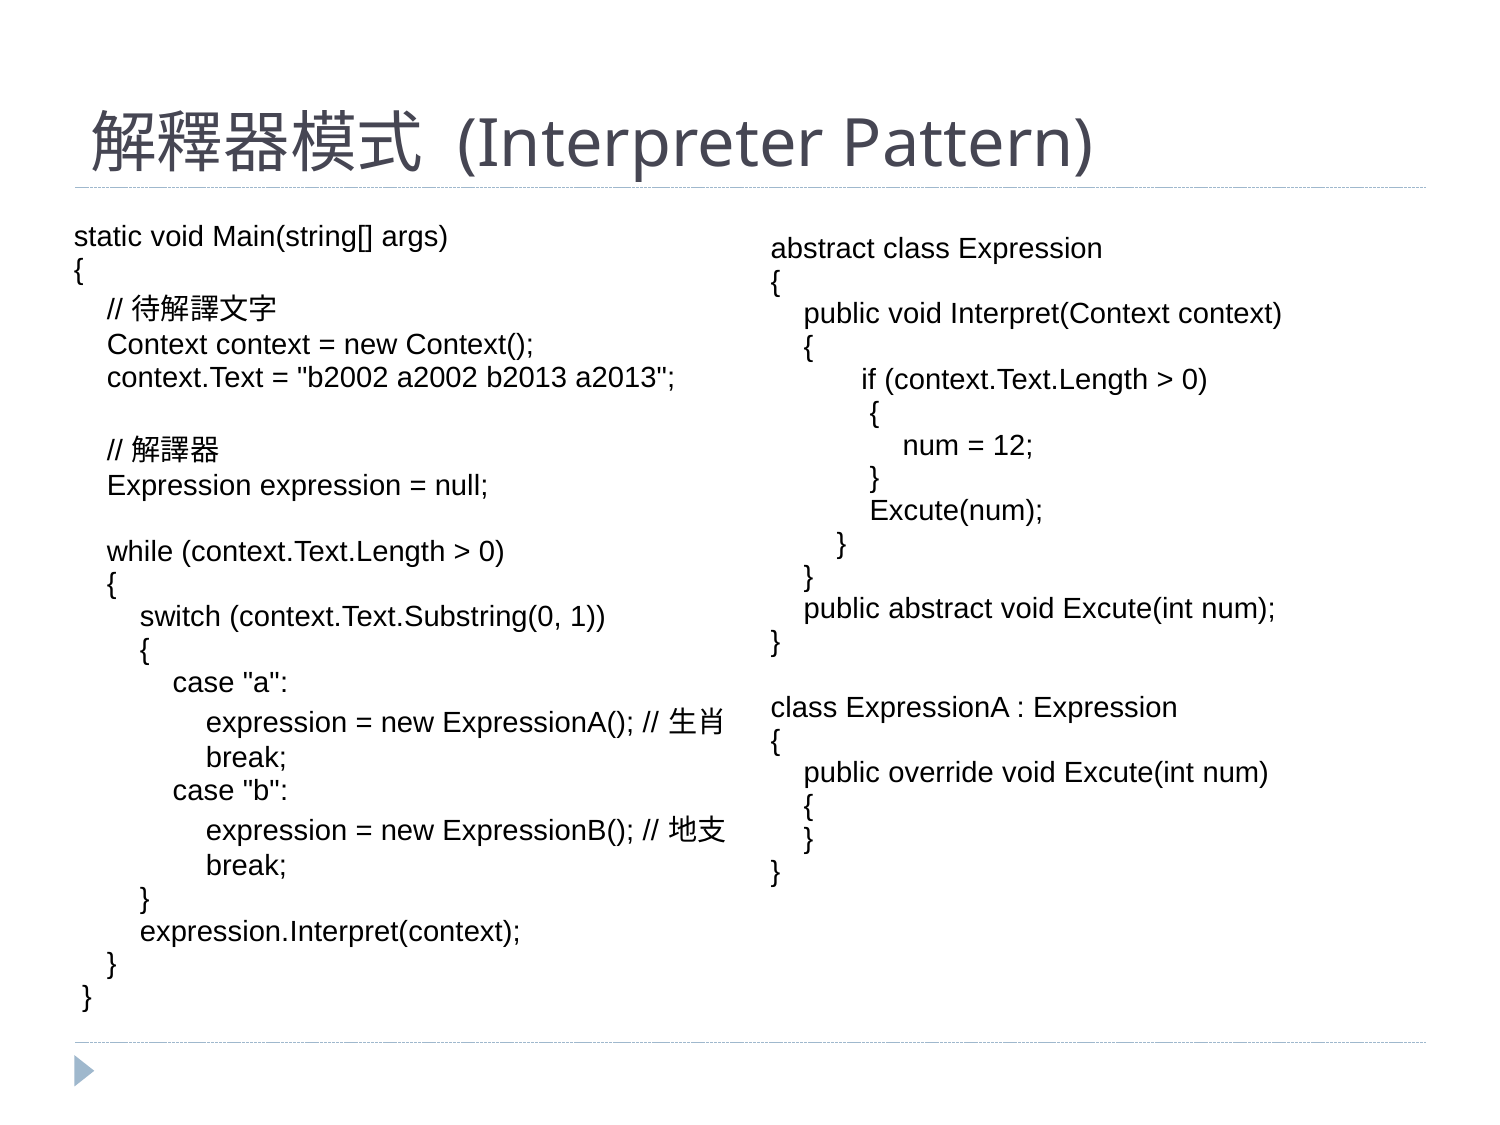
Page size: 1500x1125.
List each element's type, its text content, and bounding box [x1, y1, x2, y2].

text_box static void Main(string[] args) { // 待解譯文字 Context context = new Context(); context.Text = "b2002 a2002 b2013 a2013"; // 解譯器 Expression expression = null; while (context.Text.Length > 0) { switch (context.Text.Substring(0, 1)) { case "a": expression = new ExpressionA(); // 生肖 break; case "b": expression = new ExpressionB(); // 地支 break; } expression.Interpret(context); } } [59, 212, 745, 968]
title 解釋器模式 (Interpreter Pattern) [75, 25, 1426, 188]
text_box abstract class Expression { public void Interpret(Context context) { if (context.Text.Length > 0) { num = 12; } Excute(num); } } public abstract void Excute(int num); } class ExpressionA : Expression { public override void Excute(int num) { } } [755, 224, 1441, 886]
